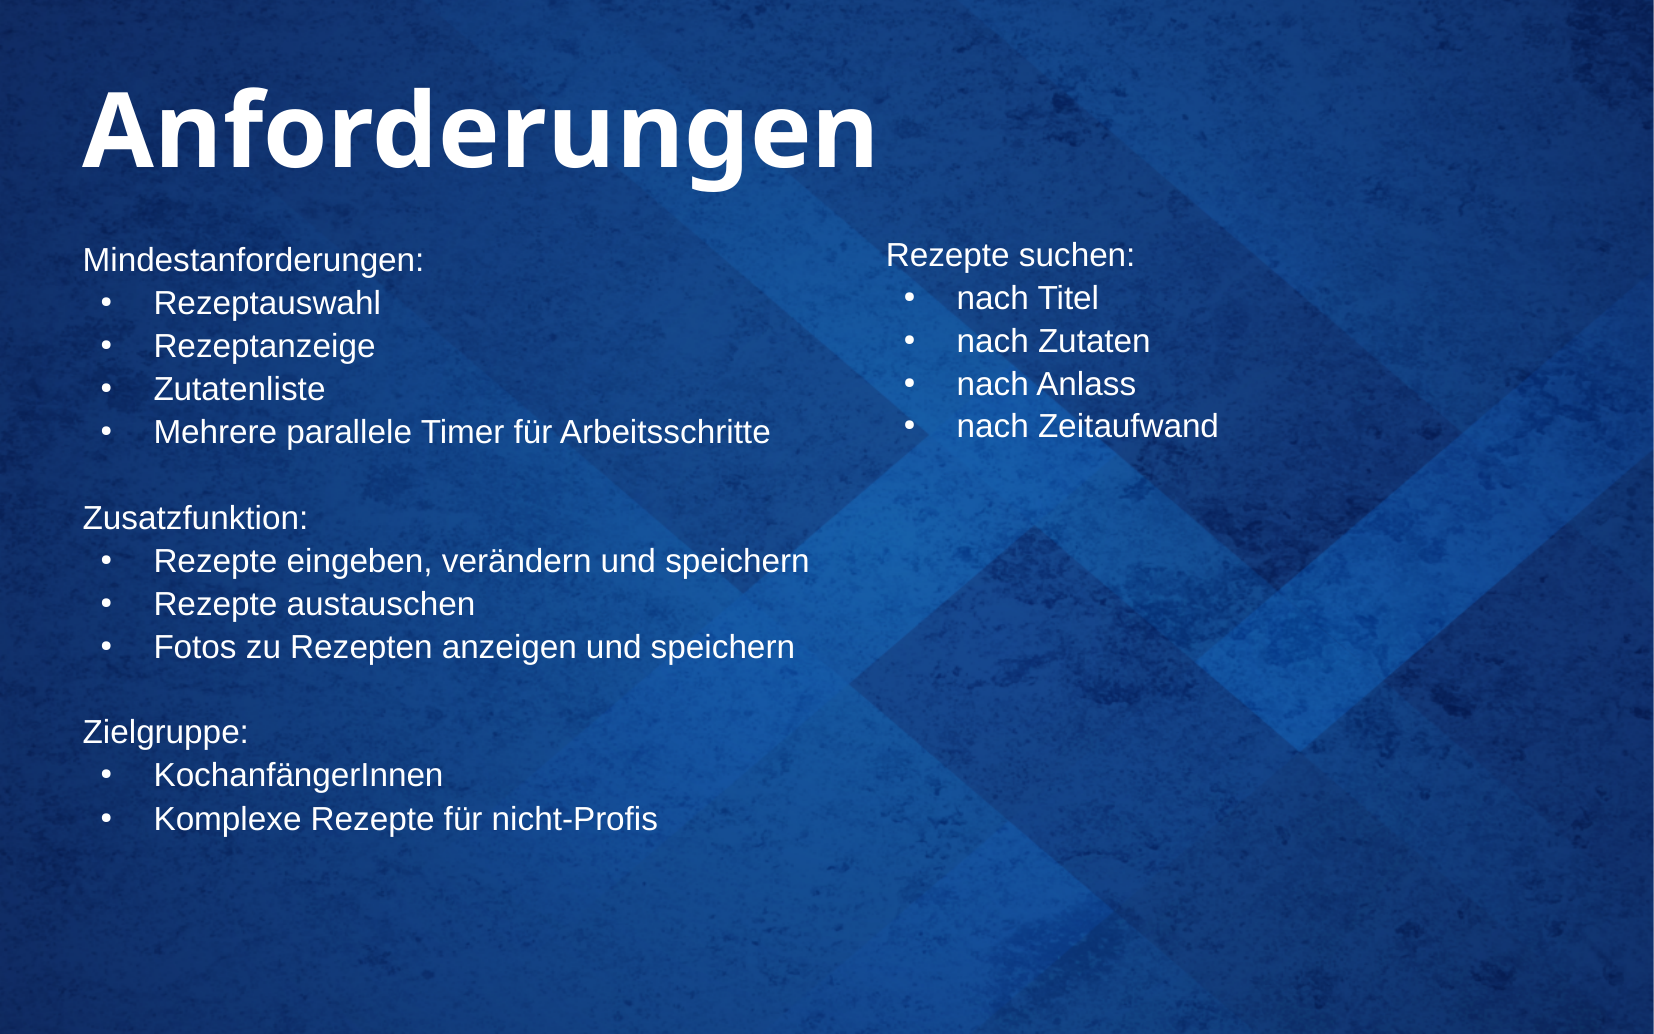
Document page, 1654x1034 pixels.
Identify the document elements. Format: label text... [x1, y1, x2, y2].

picture [1097, 428, 1106, 435]
picture [0, 0, 1654, 1034]
title Anforderungen [82, 41, 1571, 214]
picture [979, 428, 988, 435]
picture [1116, 427, 1124, 435]
picture [1167, 428, 1176, 435]
picture [1204, 427, 1213, 435]
list Rezepte suchen: nach Titel nach Zutaten nach Anlass nach Zeitaufwand [885, 236, 1654, 427]
list Mindestanforderungen: Rezeptauswahl Rezeptanzeige Zutatenliste Mehrere parallele Timer für Arbeitsschritte Zusatzfunktion: Rezepte eingeben, verändern und speichern Rezepte austauschen Fotos zu Rezepten anzeigen und speichern Zielgruppe: KochanfängerInnen Komplexe Rezepte für nicht-Profis [82, 241, 863, 1004]
